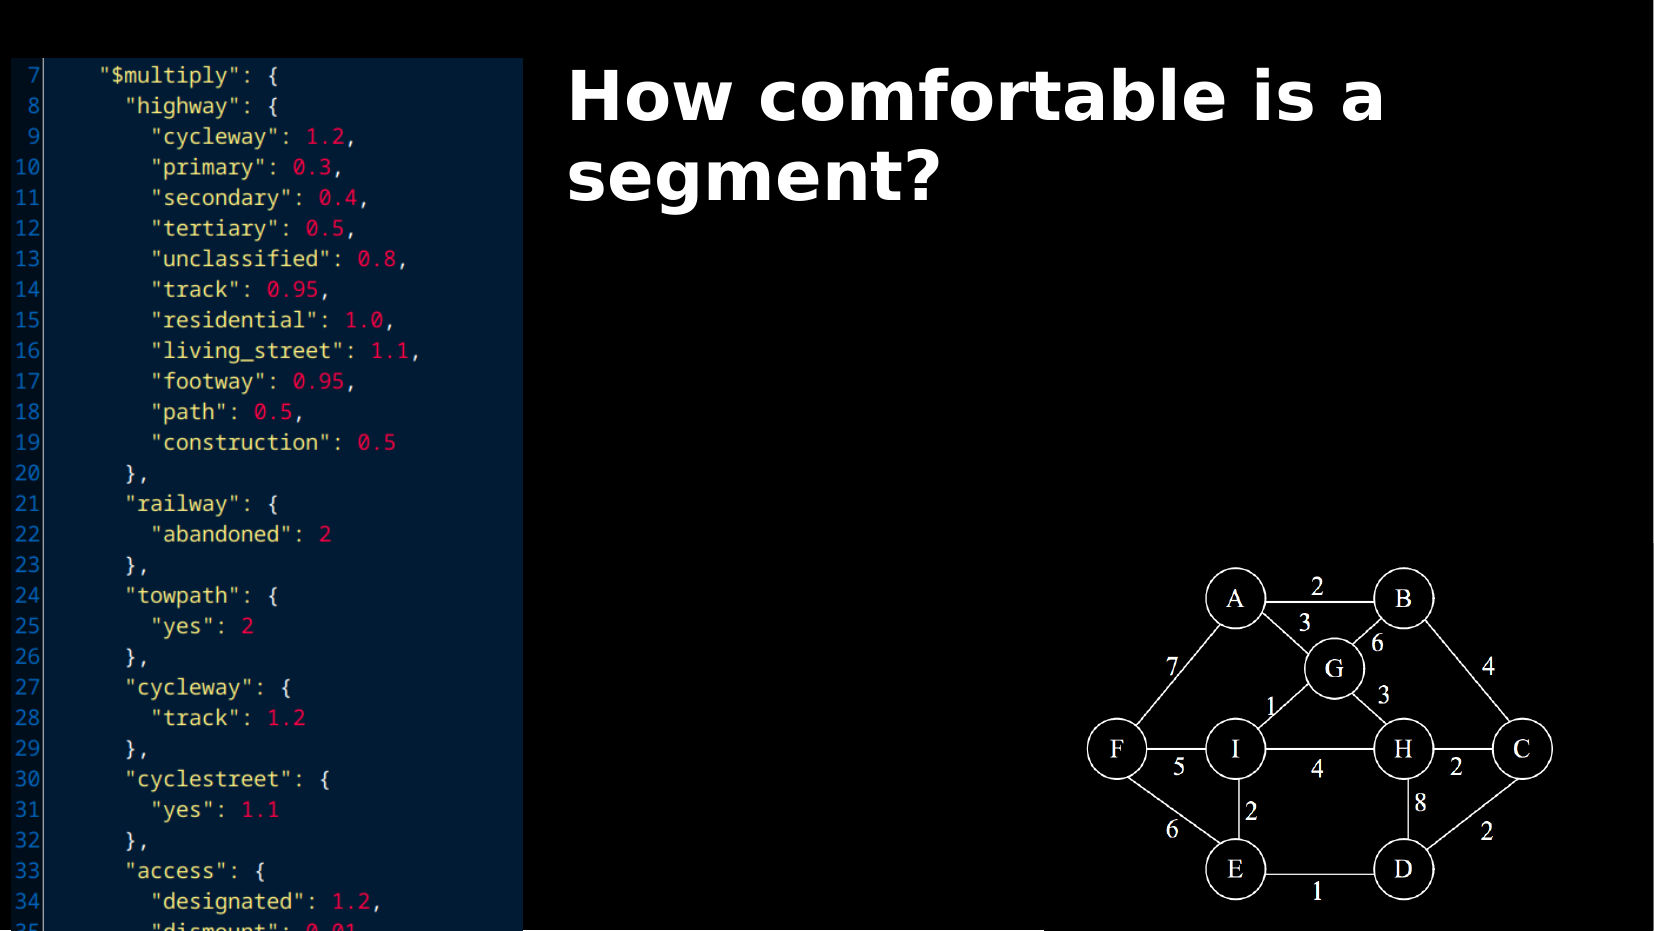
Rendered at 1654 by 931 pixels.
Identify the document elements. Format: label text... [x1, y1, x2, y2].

title How comfortable is a segment? [566, 56, 1571, 217]
picture [1044, 543, 1654, 931]
picture [11, 58, 523, 931]
